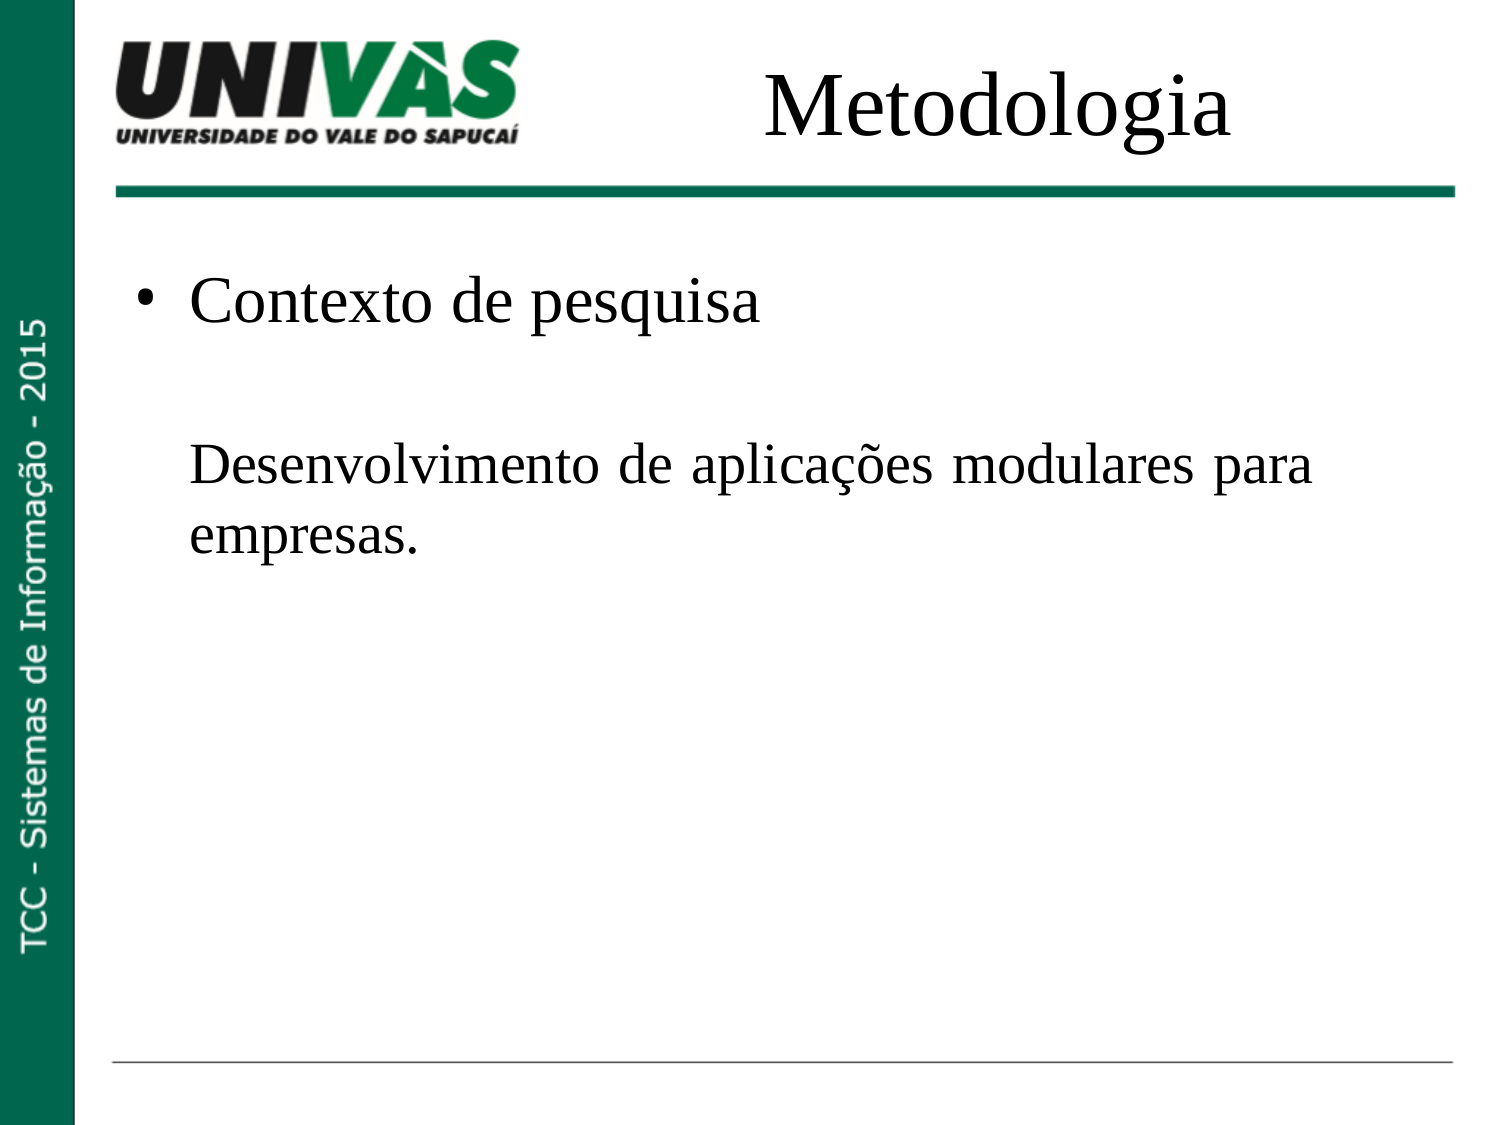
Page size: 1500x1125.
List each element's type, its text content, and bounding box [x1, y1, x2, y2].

text_box Contexto de pesquisa Desenvolvimento de aplicações modulares para empresas. [118, 208, 1453, 544]
title Metodologia [543, 23, 1454, 174]
picture [0, 0, 1500, 1125]
